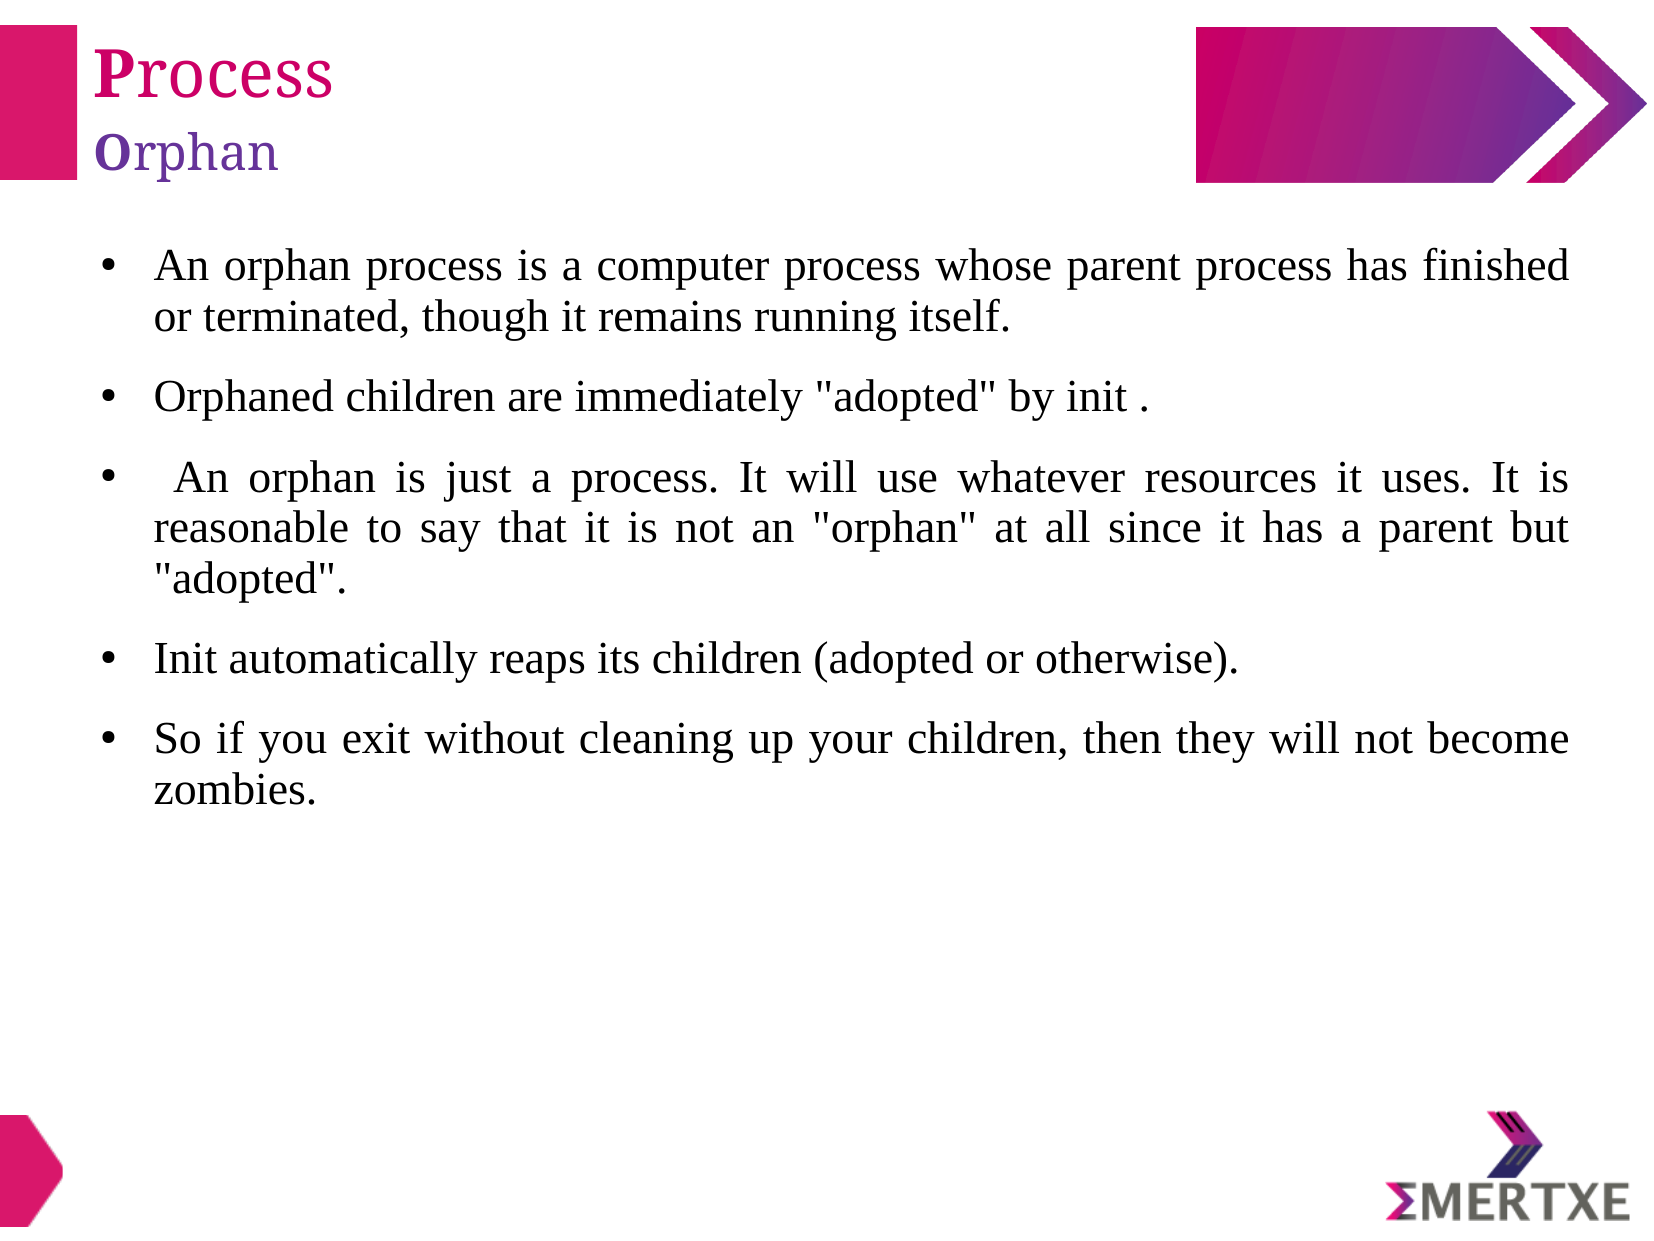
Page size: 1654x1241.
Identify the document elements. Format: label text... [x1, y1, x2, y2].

list An orphan process is a computer process whose parent process has finished or terminated, though it remains running itself. Orphaned children are immediately "adopted" by init . An orphan is just a process. It will use whatever resources it uses. It is reasonable to say that it is not an "orphan" at all since it has a parent but "adopted". Init automatically reaps its children (adopted or otherwise). So if you exit without cleaning up your children, then they will not become zombies. [82, 240, 1571, 1081]
picture [1385, 1107, 1631, 1221]
title Process Orphan [93, 2, 1571, 210]
picture [1571, 27, 1647, 183]
